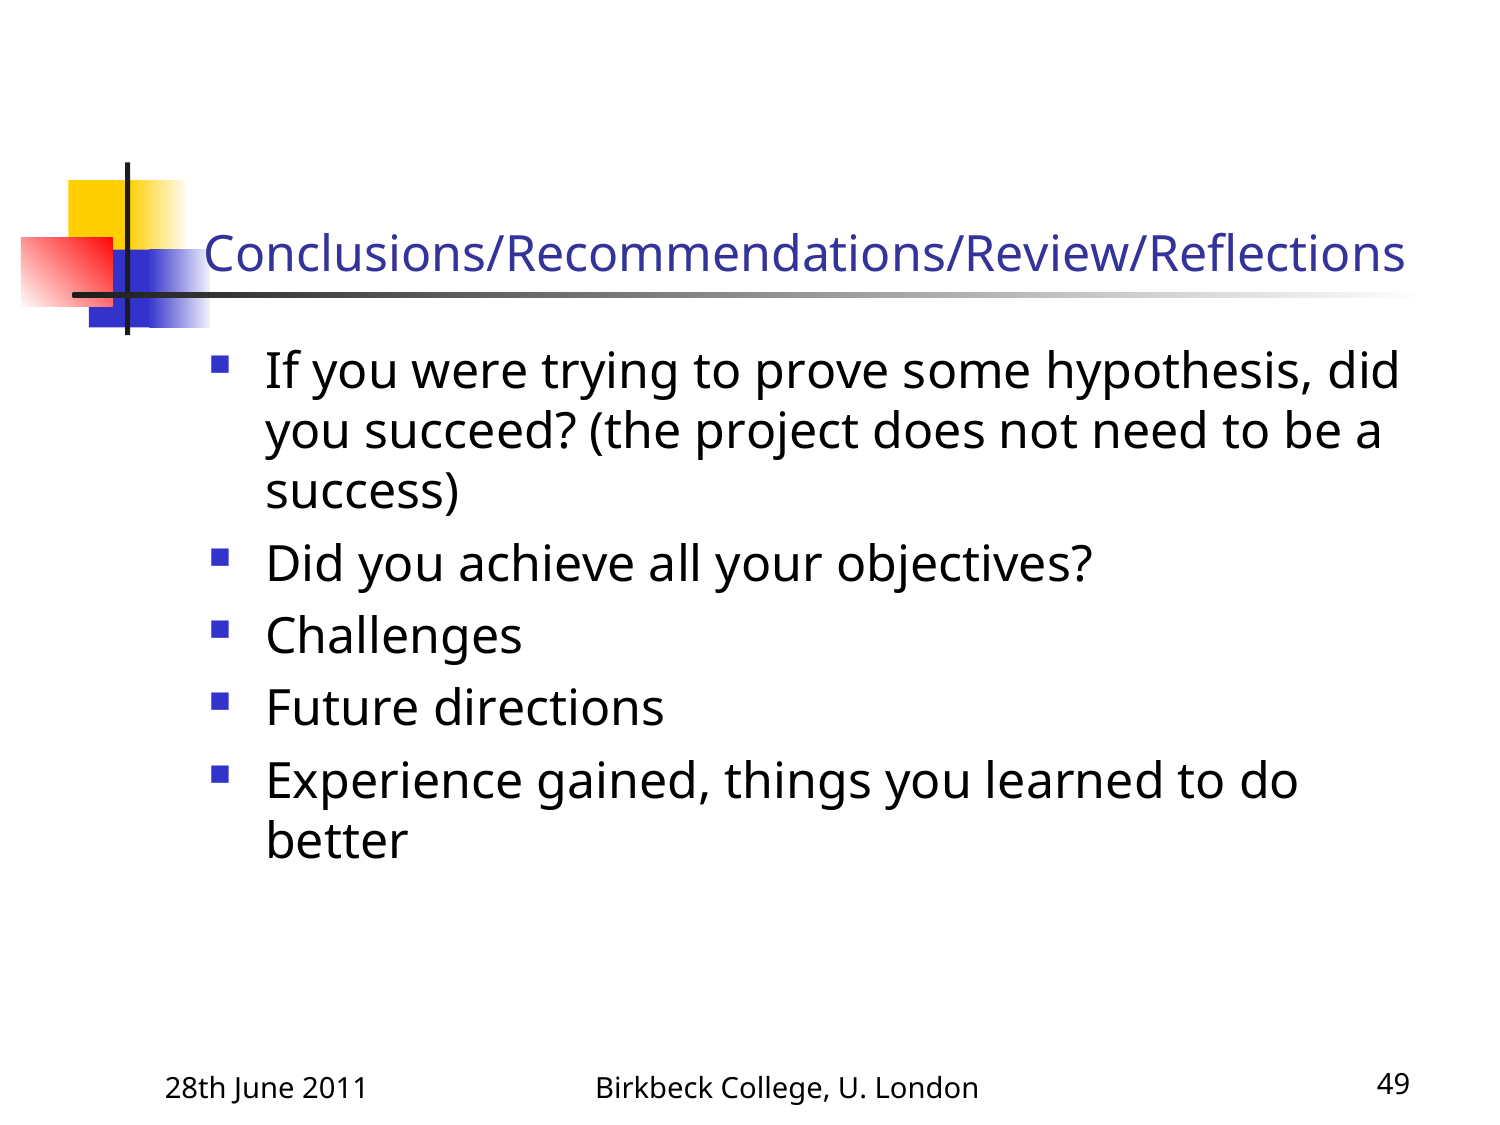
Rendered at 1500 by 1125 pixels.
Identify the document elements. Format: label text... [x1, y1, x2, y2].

title Conclusions/Recommendations/Review/Reflections [188, 101, 1468, 289]
text_box 28th June 2011 [150, 1037, 463, 1113]
text_box Birkbeck College, U. London [549, 1037, 1026, 1113]
text_box <number> [1112, 1037, 1426, 1113]
list If you were trying to prove some hypothesis, did you succeed? (the project does not need to be a success) Did you achieve all your objectives? Challenges Future directions Experience gained, things you learned to do better [193, 331, 1469, 1007]
